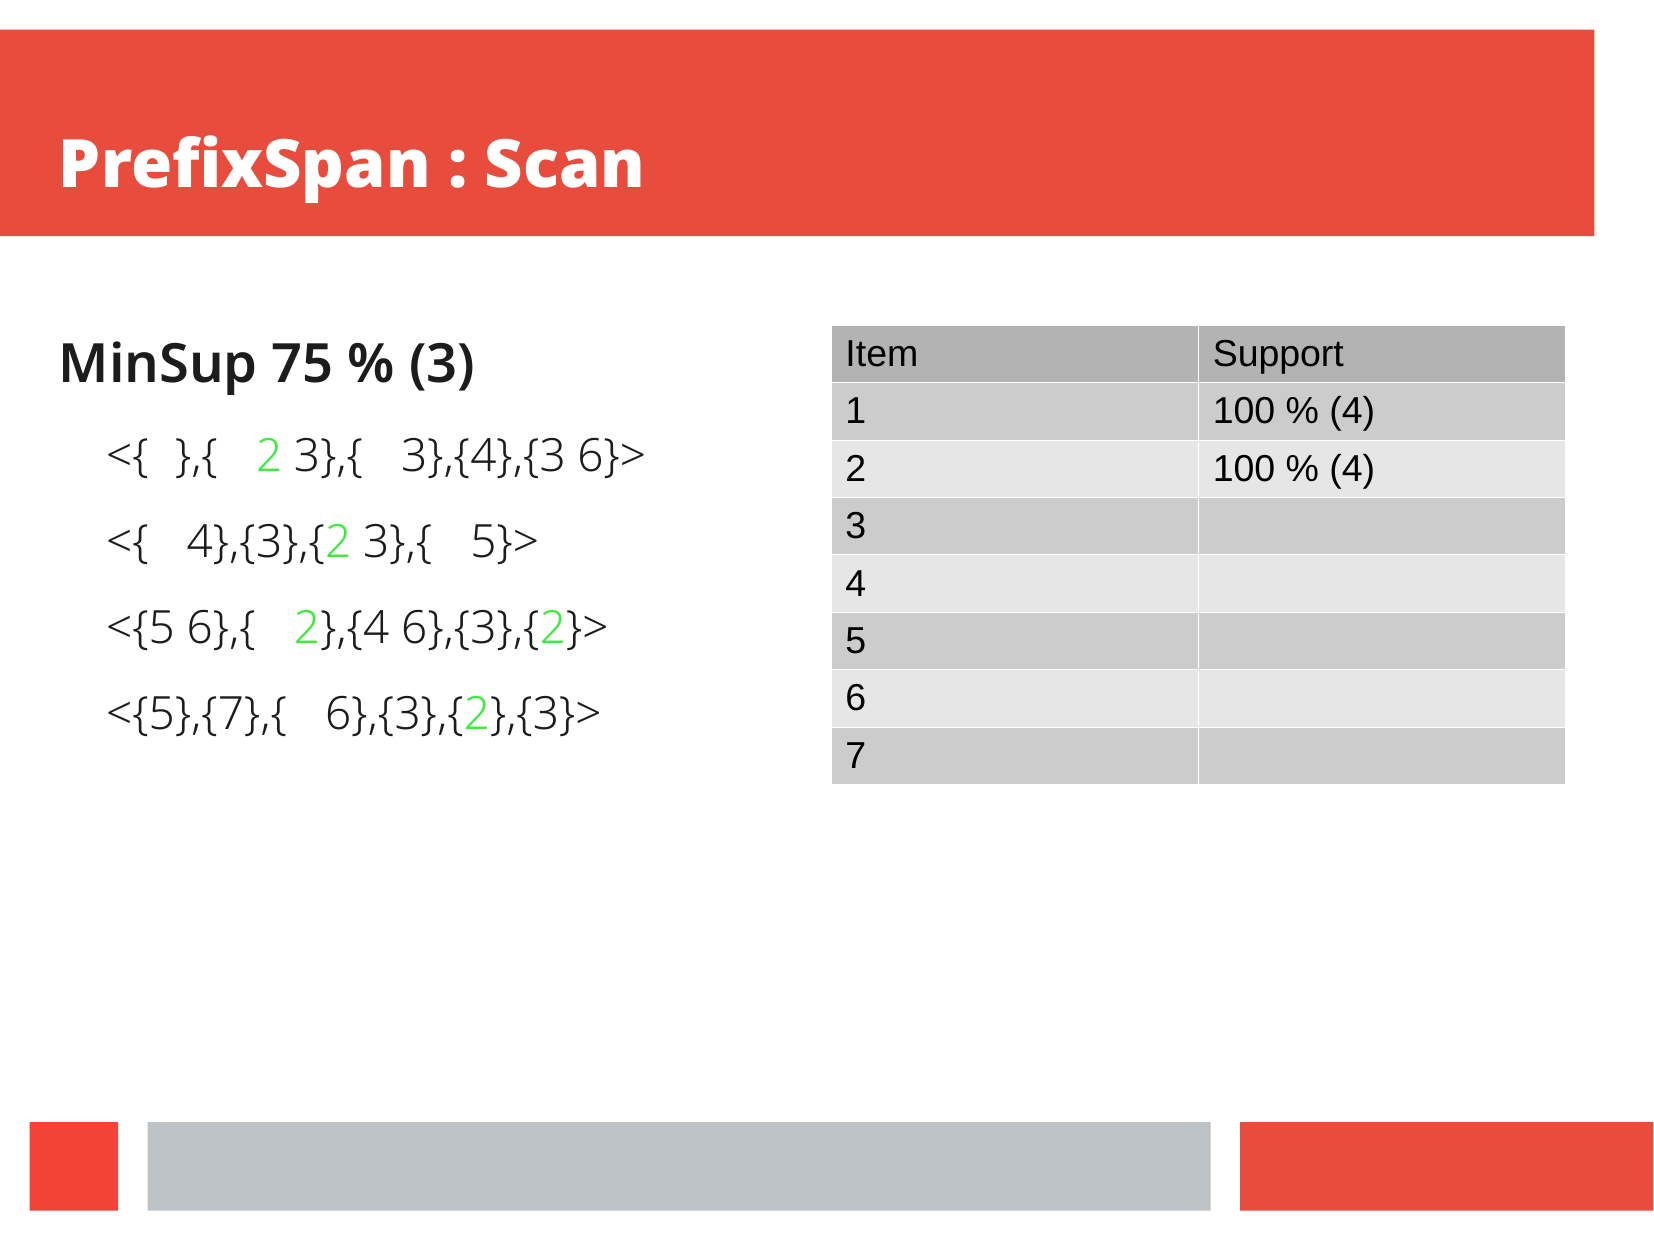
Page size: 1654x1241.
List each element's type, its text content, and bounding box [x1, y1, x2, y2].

table_cell [1199, 498, 1565, 554]
table_cell [1199, 555, 1565, 612]
table_header Support [1199, 326, 1565, 382]
table_cell 5 [832, 613, 1198, 669]
table_cell [1199, 670, 1565, 727]
table_cell 100 % (4) [1199, 441, 1565, 497]
table_cell 7 [832, 728, 1198, 784]
table_cell 6 [832, 670, 1198, 727]
table_cell 3 [832, 498, 1198, 554]
table_cell 2 [832, 441, 1198, 497]
table_cell [1199, 613, 1565, 669]
table_cell 1 [832, 383, 1198, 440]
table_cell 100 % (4) [1199, 383, 1565, 440]
table_cell [1199, 728, 1565, 784]
table_header Item [832, 326, 1198, 382]
title PrefixSpan : Scan [59, 59, 1595, 207]
table_cell 4 [832, 555, 1198, 612]
list MinSup 75 % (3) <{1},{1 2 3},{1 3},{4},{3 6}> <{1 4},{3},{2 3},{1 5}> <{5 6},{1 2},{4 6},{3},{2}> <{5},{7},{1 6},{3},{2},{3}> [59, 324, 794, 1093]
